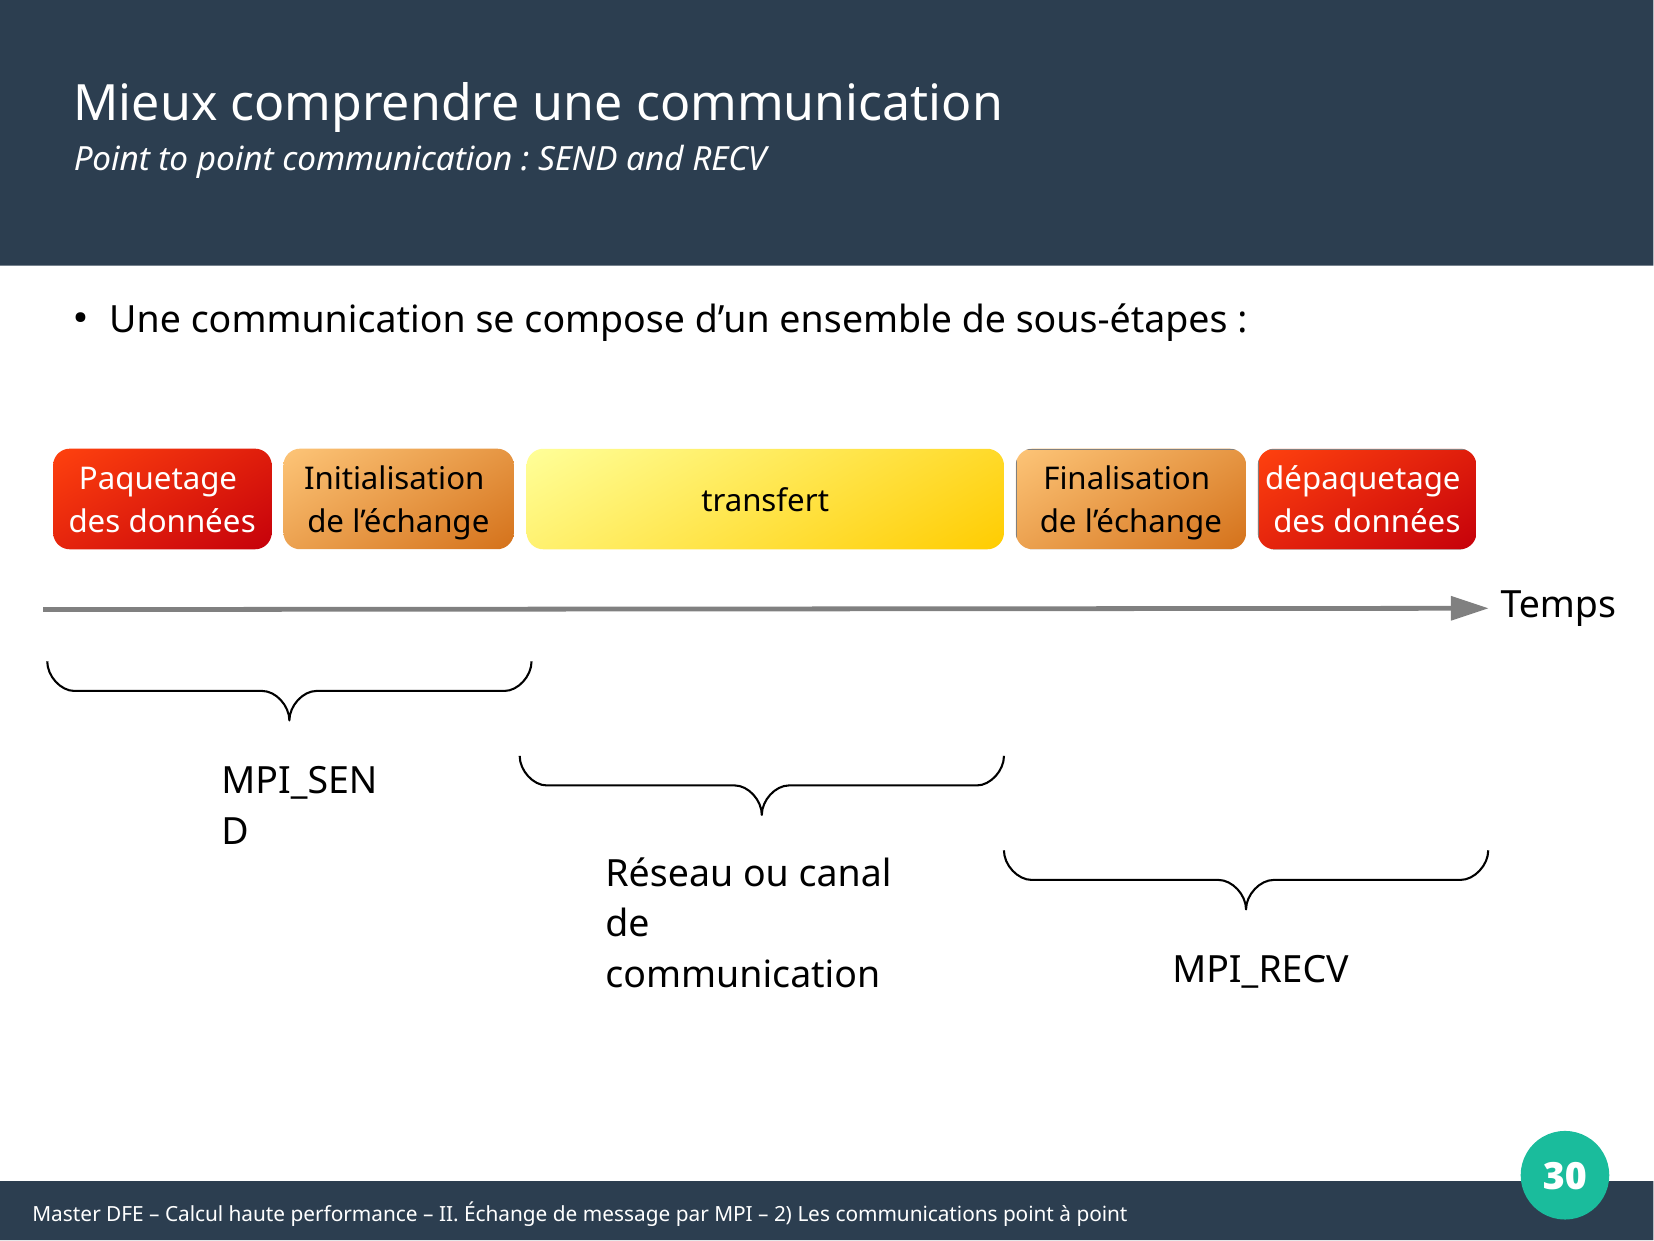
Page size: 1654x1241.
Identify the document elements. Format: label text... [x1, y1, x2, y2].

text_box dépaquetage des données [1257, 448, 1477, 550]
text_box Finalisation de l’échange [1015, 448, 1247, 550]
text_box Master DFE – Calcul haute performance – II. Échange de message par MPI – 2) Les communications point à point [17, 1191, 1436, 1235]
text_box Paquetage des données [53, 448, 272, 550]
text_box Initialisation de l’échange [283, 448, 514, 550]
text_box Réseau ou canal de communication [590, 838, 945, 969]
text_box Mieux comprendre une communication Point to point communication : SEND and RECV [59, 59, 1619, 254]
text_box transfert [526, 448, 1004, 550]
text_box Une communication se compose d’un ensemble de sous-étapes : [59, 285, 1619, 402]
text_box MPI_RECV [1157, 934, 1371, 1004]
text_box Temps [1485, 569, 1652, 636]
text_box MPI_SEND [206, 745, 420, 815]
